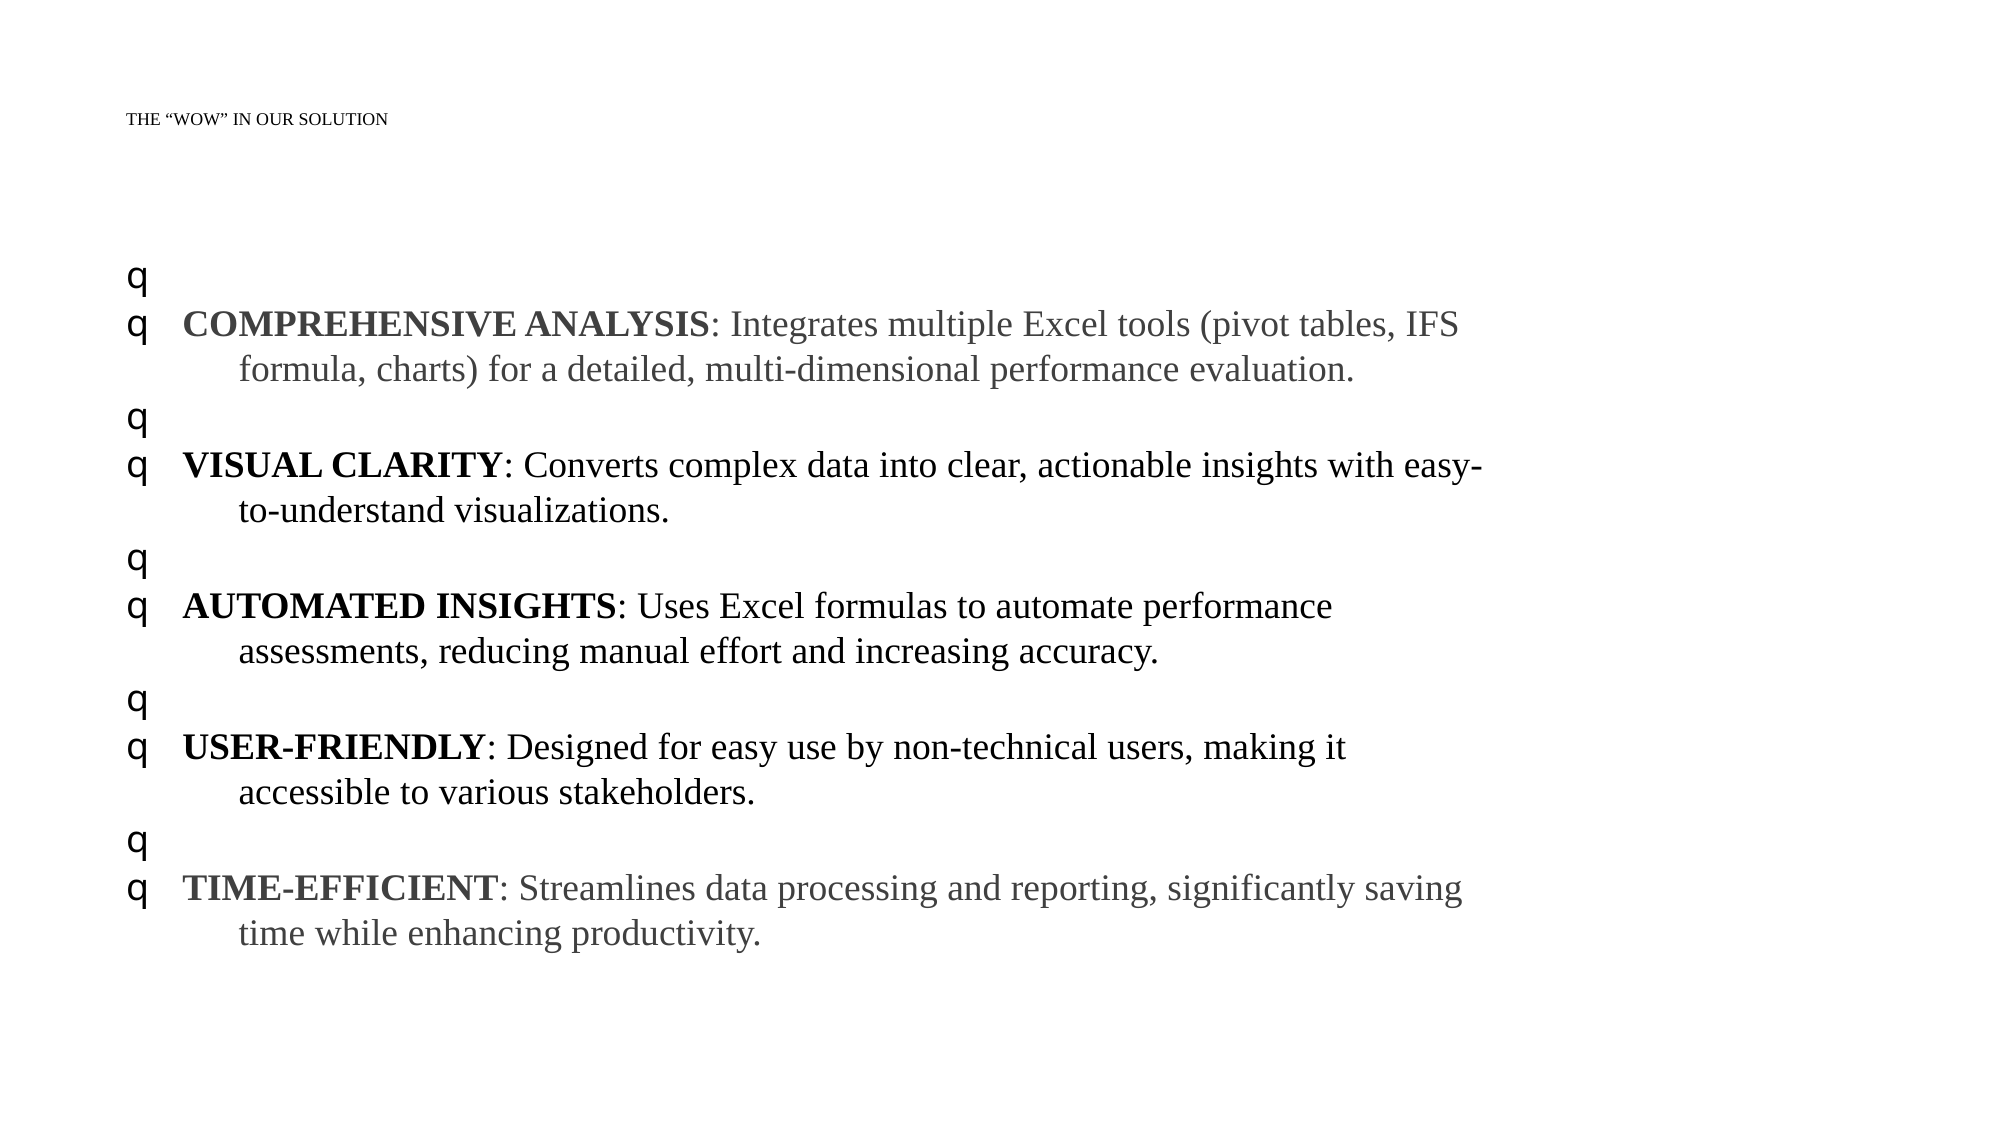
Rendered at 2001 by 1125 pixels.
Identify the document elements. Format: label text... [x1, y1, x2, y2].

title THE “WOW” IN OUR SOLUTION [111, 99, 1522, 240]
list COMPREHENSIVE ANALYSIS: Integrates multiple Excel tools (pivot tables, IFS formula, charts) for a detailed, multi-dimensional performance evaluation. VISUAL CLARITY: Converts complex data into clear, actionable insights with easy-to-understand visualizations. AUTOMATED INSIGHTS: Uses Excel formulas to automate performance assessments, reducing manual effort and increasing accuracy. USER-FRIENDLY: Designed for easy use by non-technical users, making it accessible to various stakeholders. TIME-EFFICIENT: Streamlines data processing and reporting, significantly saving time while enhancing productivity. [111, 240, 1522, 992]
